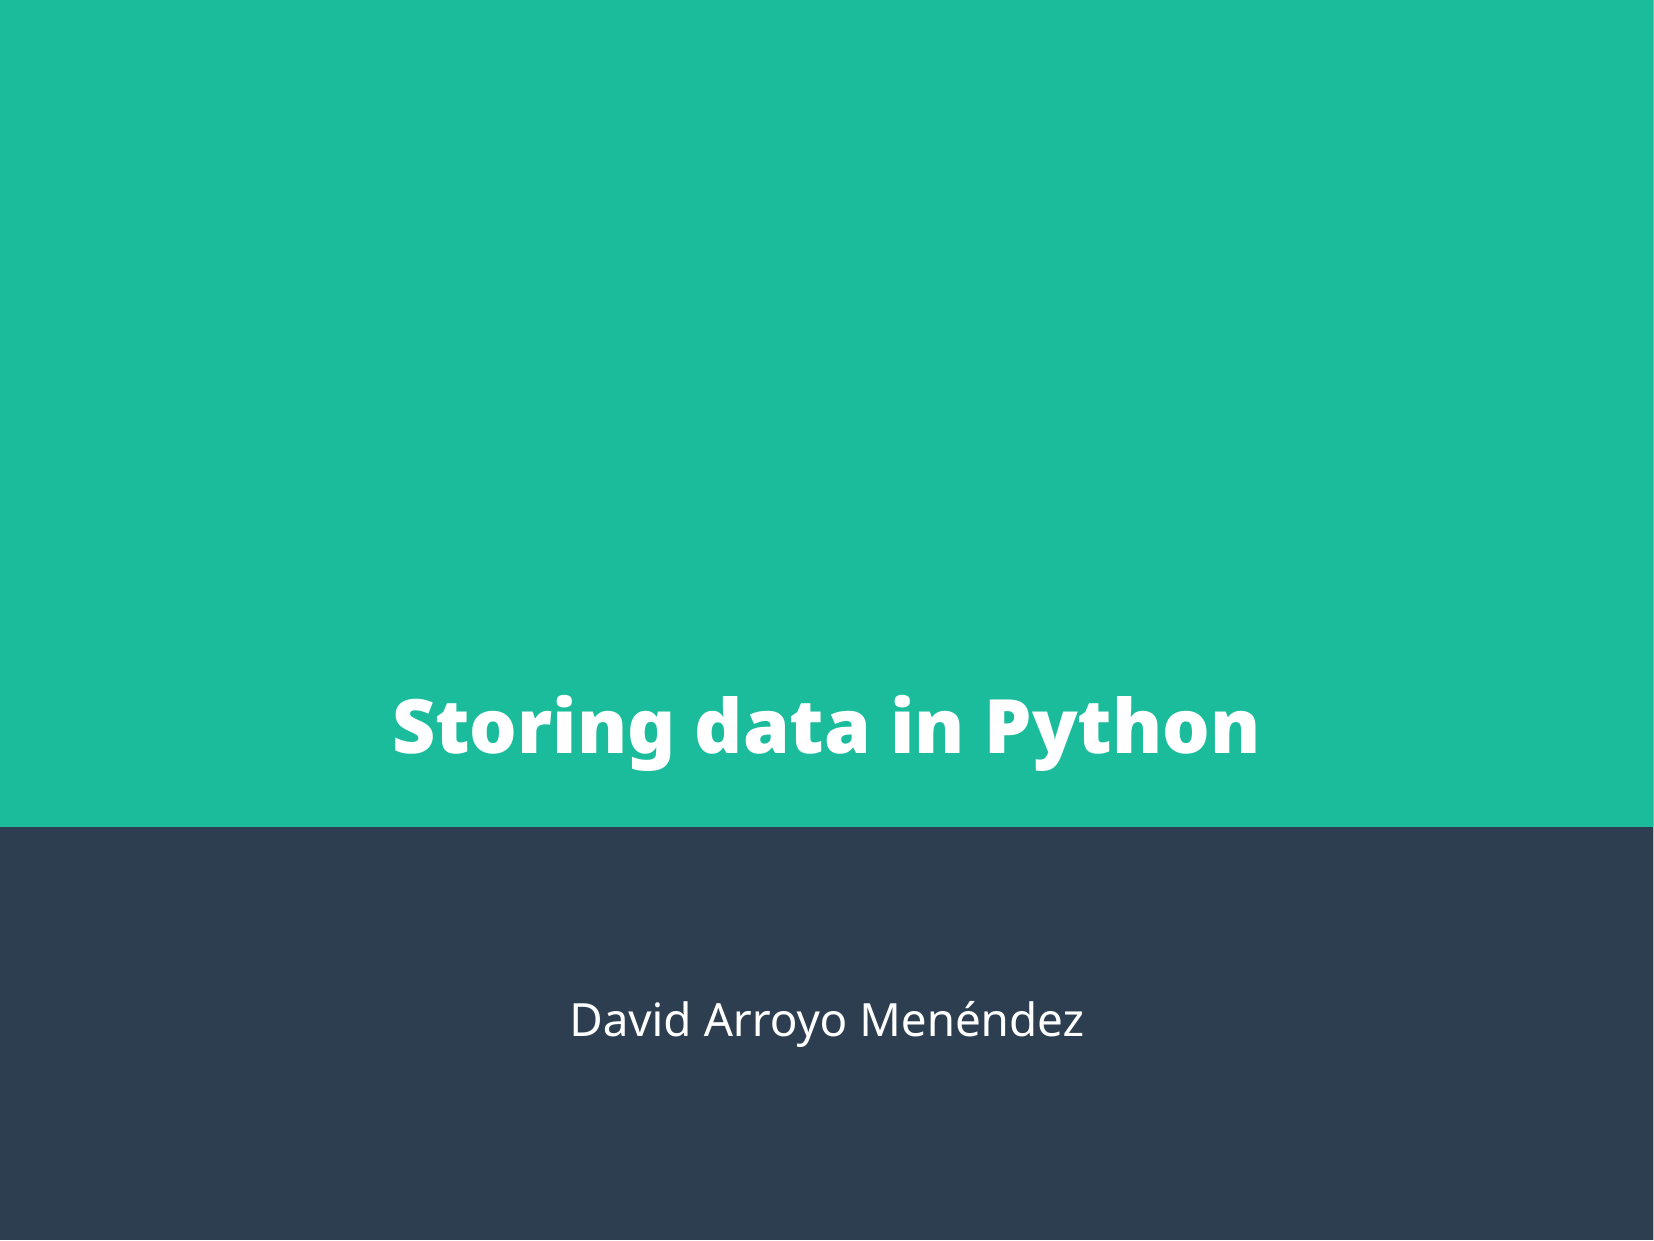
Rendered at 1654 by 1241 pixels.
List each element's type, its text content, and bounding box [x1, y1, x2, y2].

title Storing data in Python [59, 620, 1595, 778]
subtitle David Arroyo Menéndez [59, 856, 1595, 1182]
